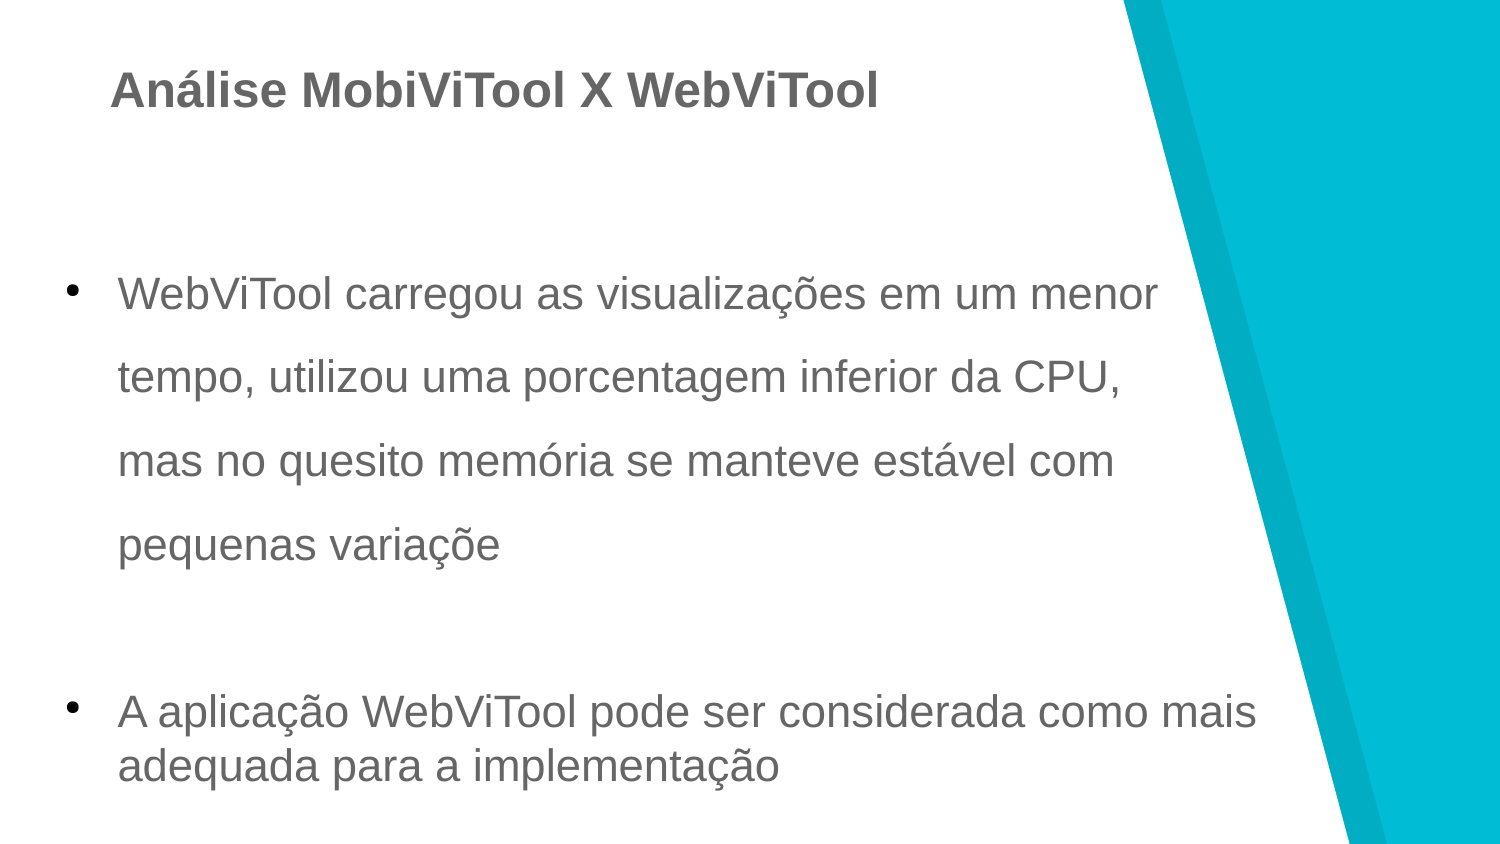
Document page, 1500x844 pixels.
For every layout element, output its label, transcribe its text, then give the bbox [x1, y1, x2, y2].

list WebViTool carregou as visualizações em um menor tempo, utilizou uma porcentagem inferior da CPU, mas no quesito memória se manteve estável com pequenas variaçõe A aplicação WebViTool pode ser considerada como mais adequada para a implementação [47, 106, 1398, 792]
subtitle Análise MobiViTool X WebViTool [94, 42, 1394, 106]
